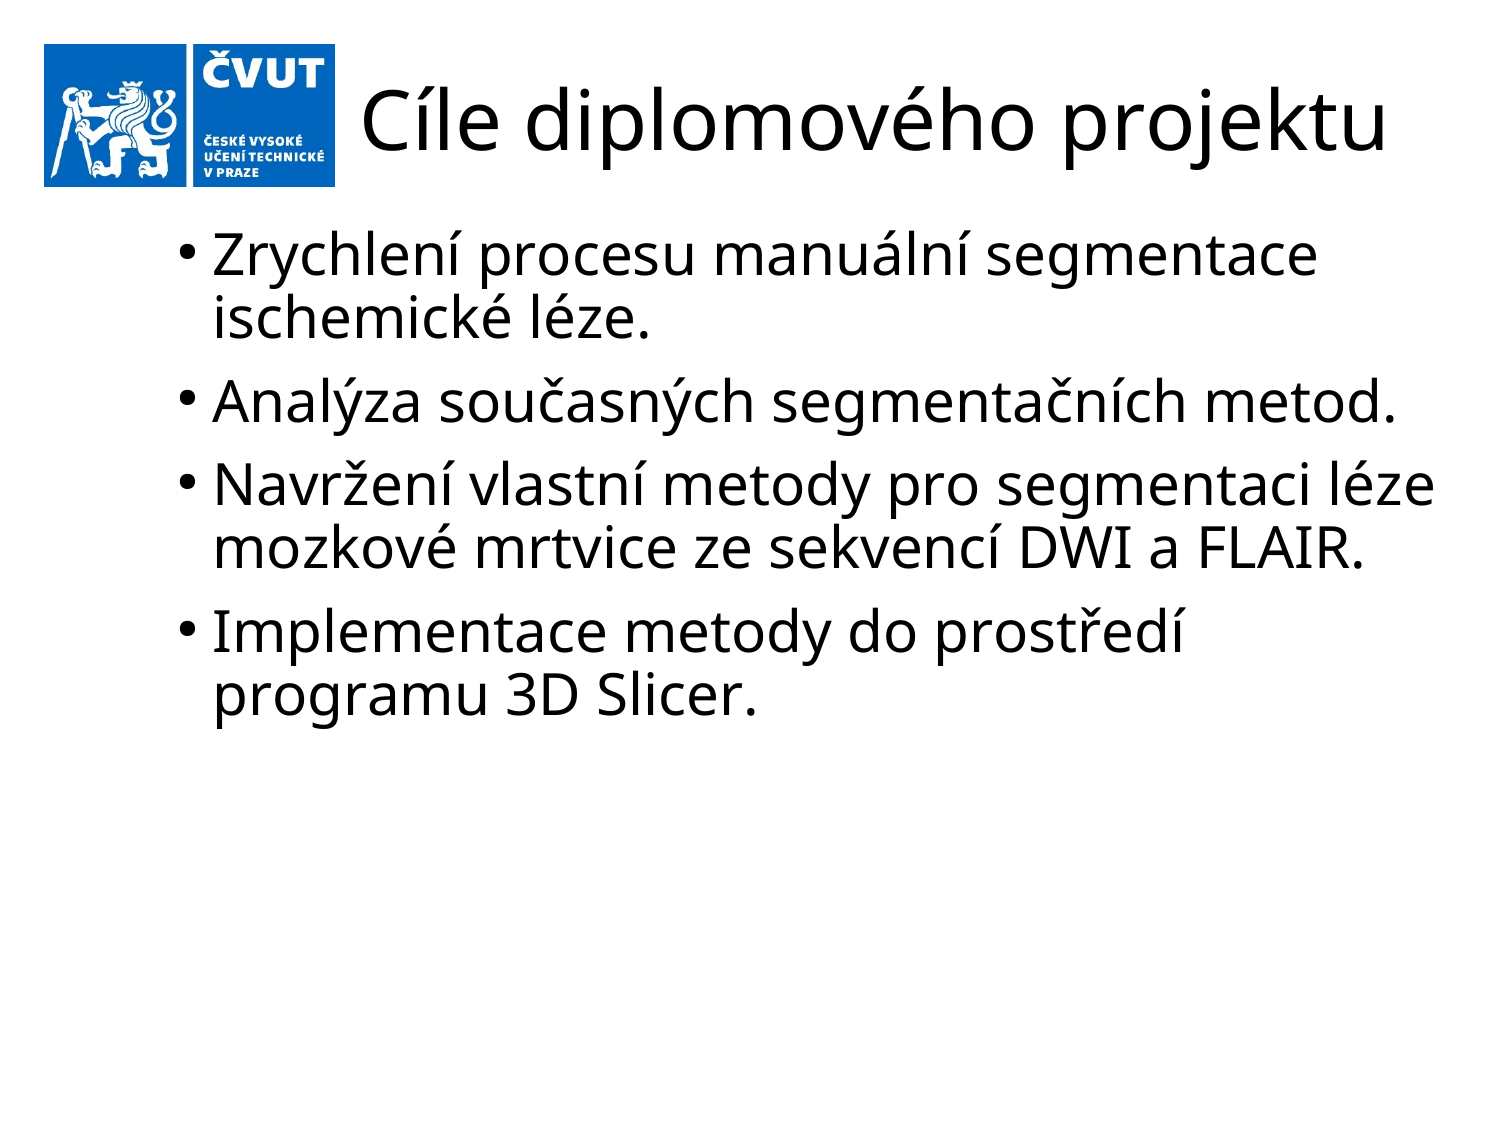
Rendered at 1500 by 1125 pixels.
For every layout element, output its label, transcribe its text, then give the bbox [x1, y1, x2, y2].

picture [44, 44, 335, 187]
title Cíle diplomového projektu [345, 15, 1500, 233]
text_box Zrychlení procesu manuální segmentace ischemické léze. Analýza současných segmentačních metod. Navržení vlastní metody pro segmentaci léze mozkové mrtvice ze sekvencí DWI a FLAIR. Implementace metody do prostředí programu 3D Slicer. [177, 224, 1456, 1081]
